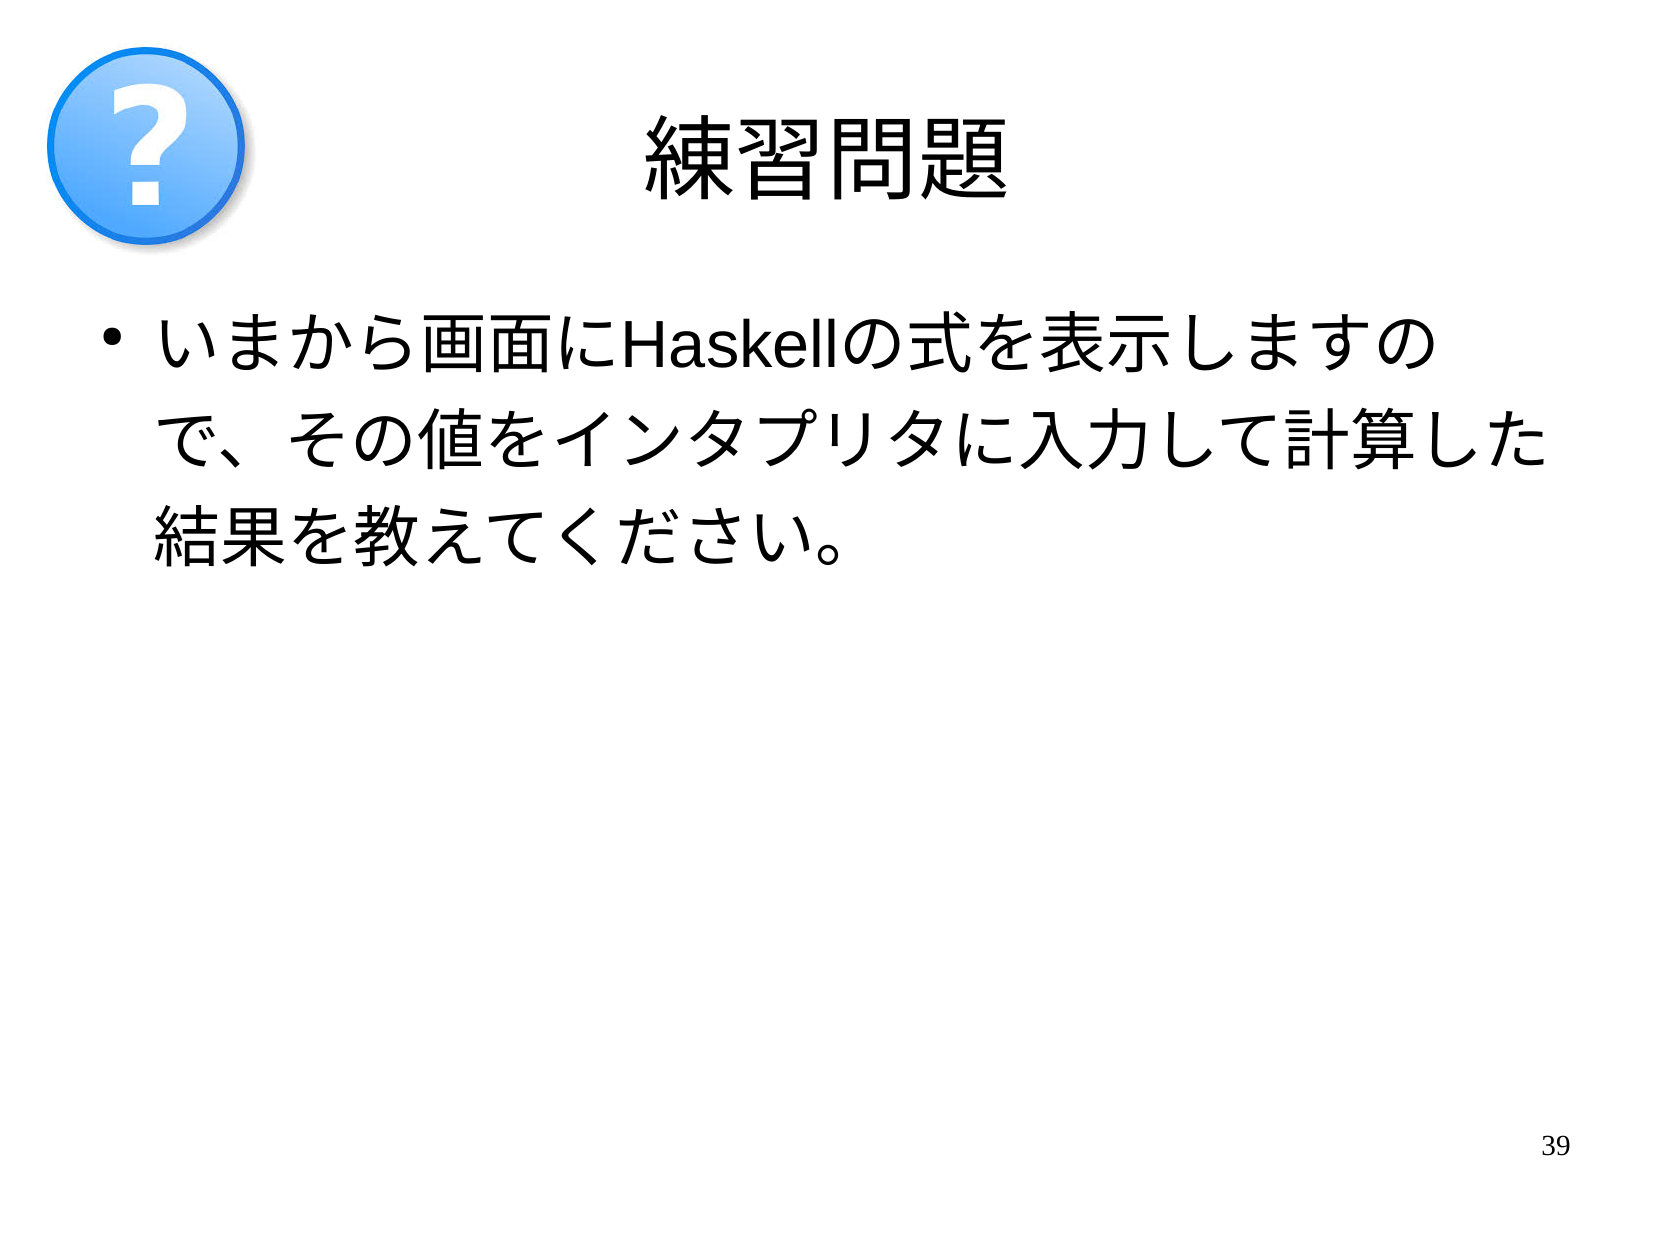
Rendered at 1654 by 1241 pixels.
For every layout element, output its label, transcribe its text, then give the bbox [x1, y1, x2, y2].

title 練習問題 [260, 49, 1571, 257]
picture [38, 35, 260, 257]
list いまから画面にHaskellの式を表示しますので、その値をインタプリタに入力して計算した結果を教えてください。 [82, 290, 1571, 1010]
